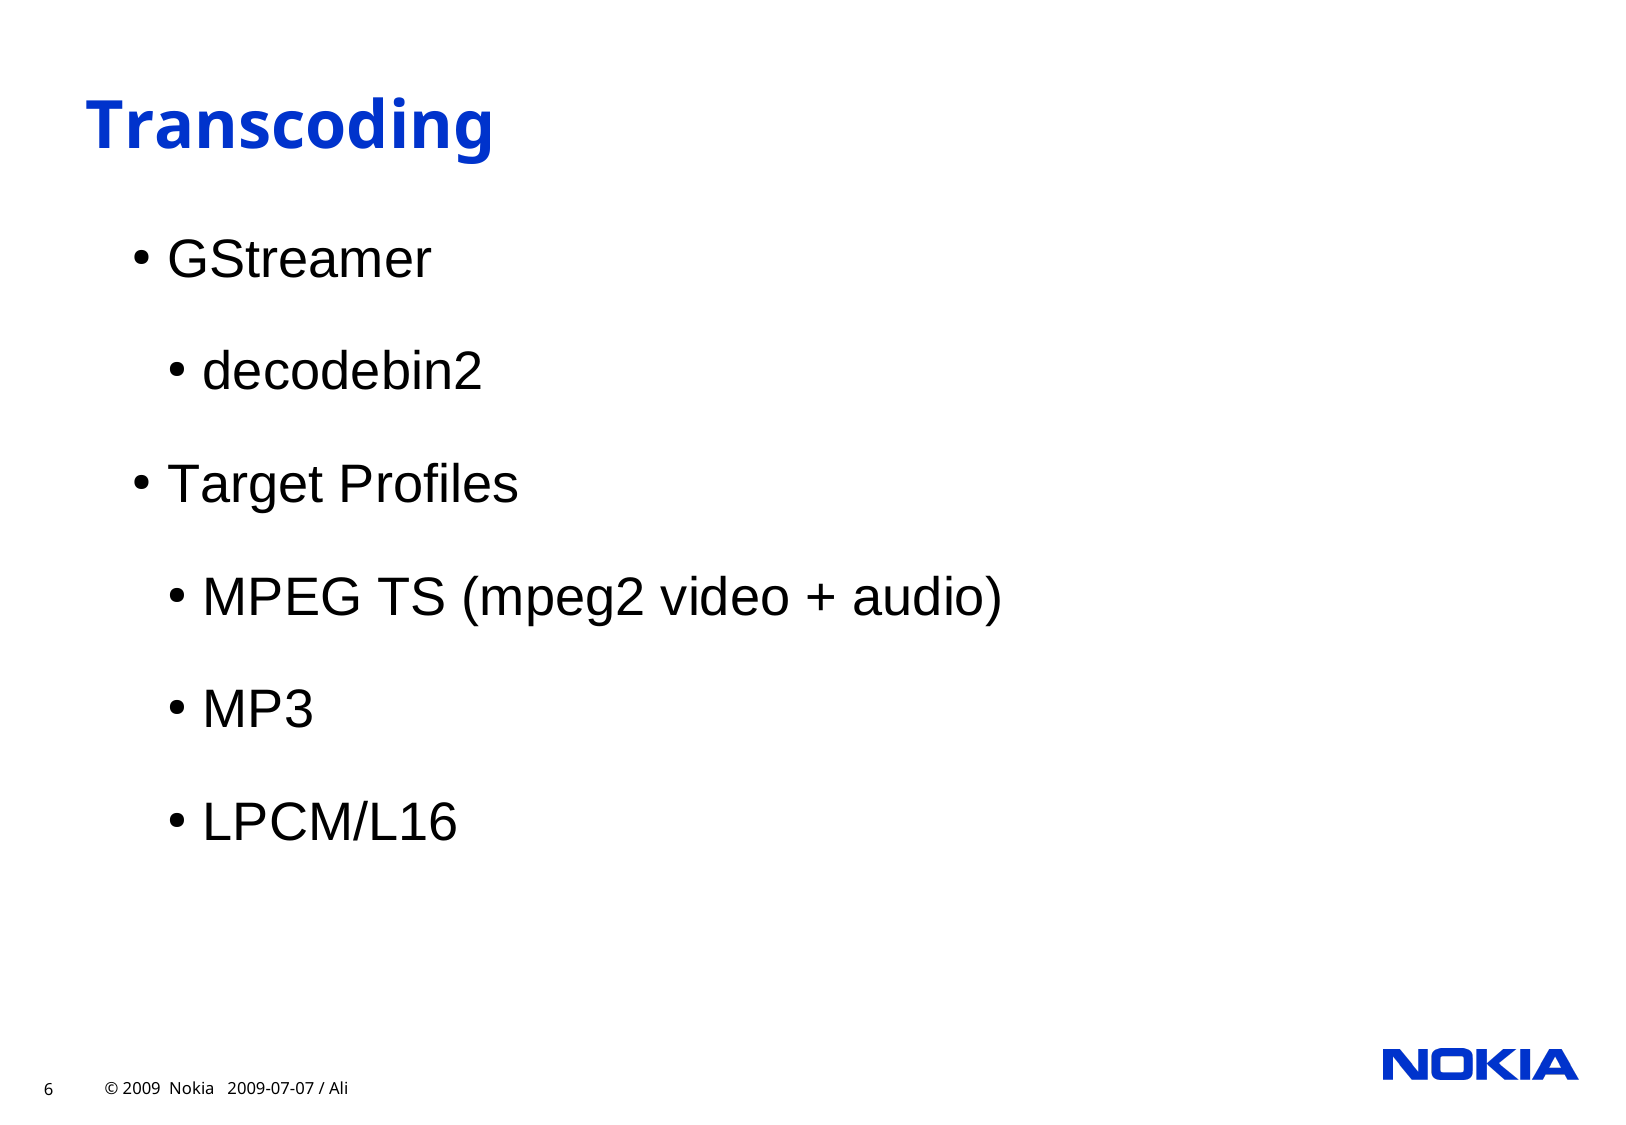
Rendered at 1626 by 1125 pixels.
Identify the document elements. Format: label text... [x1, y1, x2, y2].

picture [1383, 1048, 1579, 1080]
text_box GStreamer decodebin2 Target Profiles MPEG TS (mpeg2 video + audio) MP3 LPCM/L16 [60, 187, 1501, 863]
title Transcoding [85, 37, 1313, 187]
